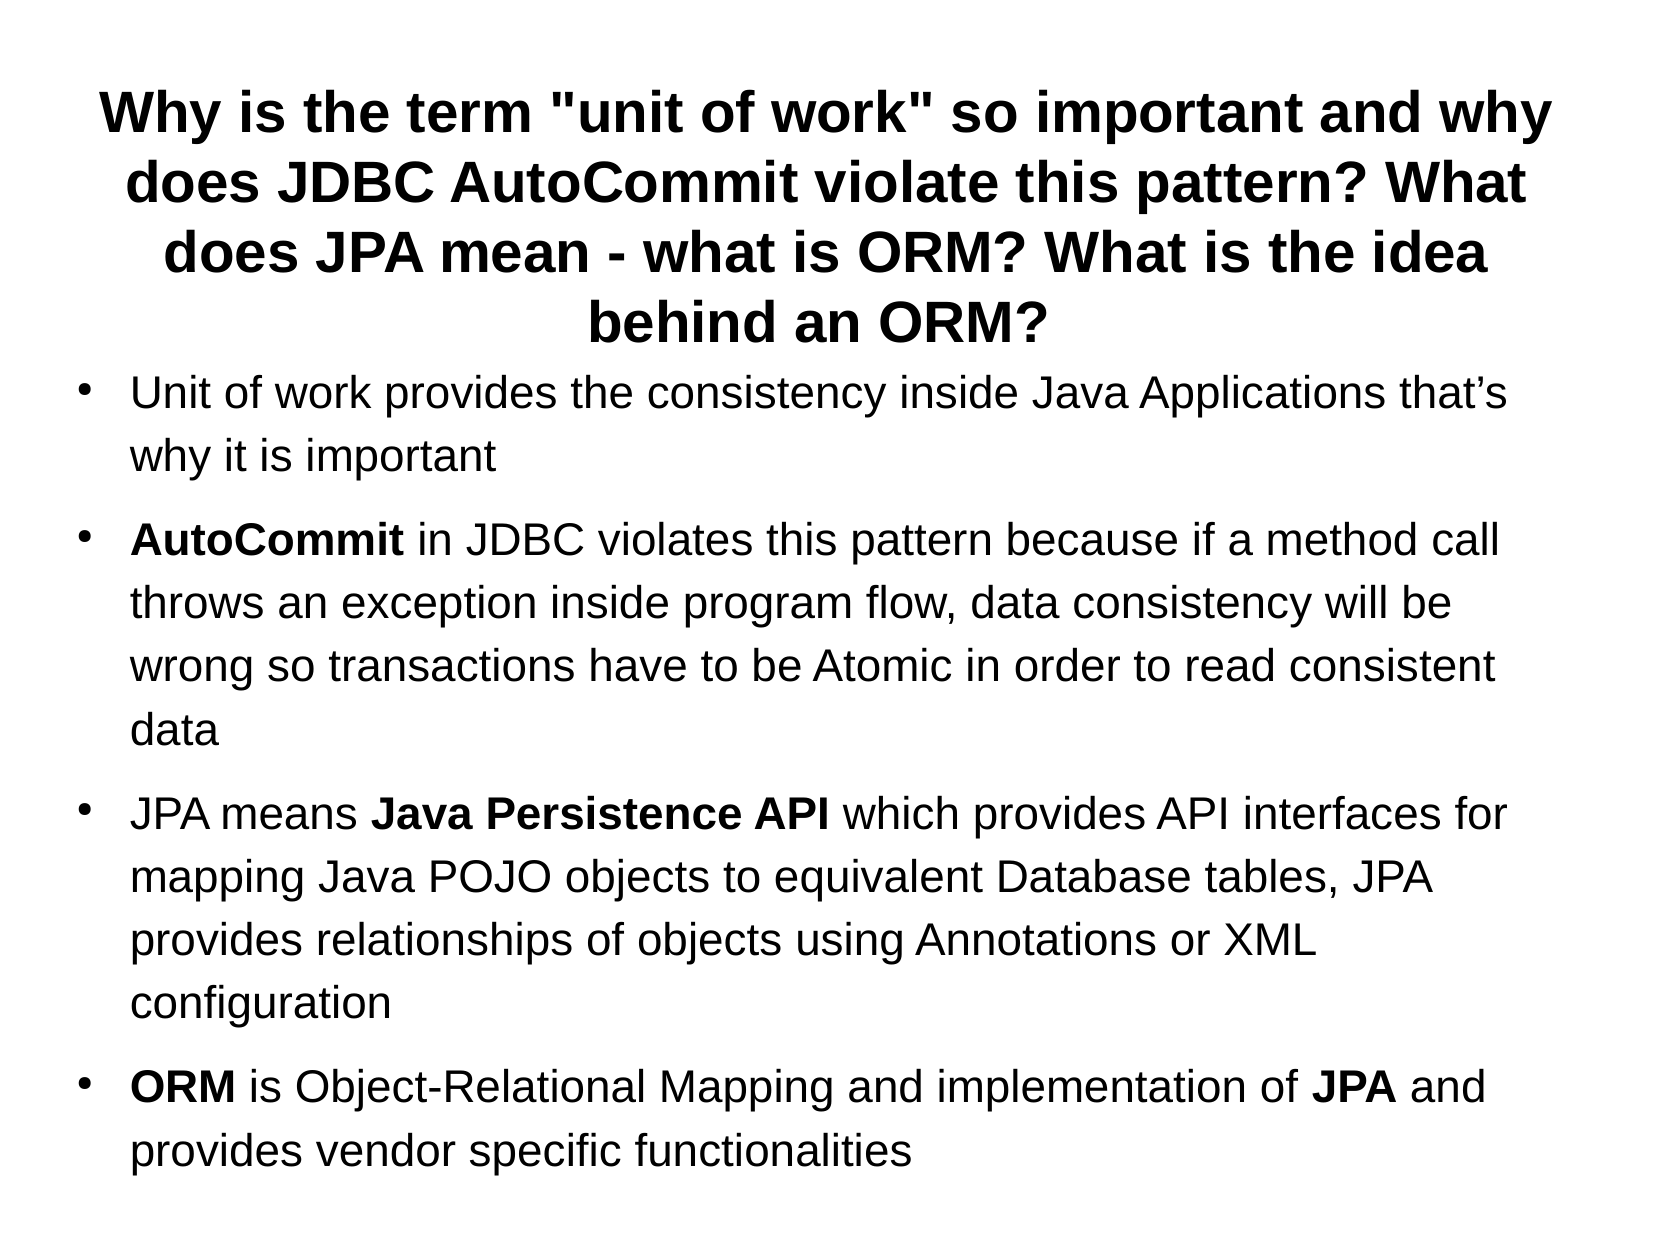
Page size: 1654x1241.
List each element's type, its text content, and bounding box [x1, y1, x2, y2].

list Unit of work provides the consistency inside Java Applications that’s why it is important AutoCommit in JDBC violates this pattern because if a method call throws an exception inside program flow, data consistency will be wrong so transactions have to be Atomic in order to read consistent data JPA means Java Persistence API which provides API interfaces for mapping Java POJO objects to equivalent Database tables, JPA provides relationships of objects using Annotations or XML configuration ORM is Object-Relational Mapping and implementation of JPA and provides vendor specific functionalities [58, 354, 1548, 1094]
title Why is the term "unit of work" so important and why does JDBC AutoCommit violate this pattern? What does JPA mean - what is ORM? What is the idea behind an ORM? [82, 70, 1571, 358]
